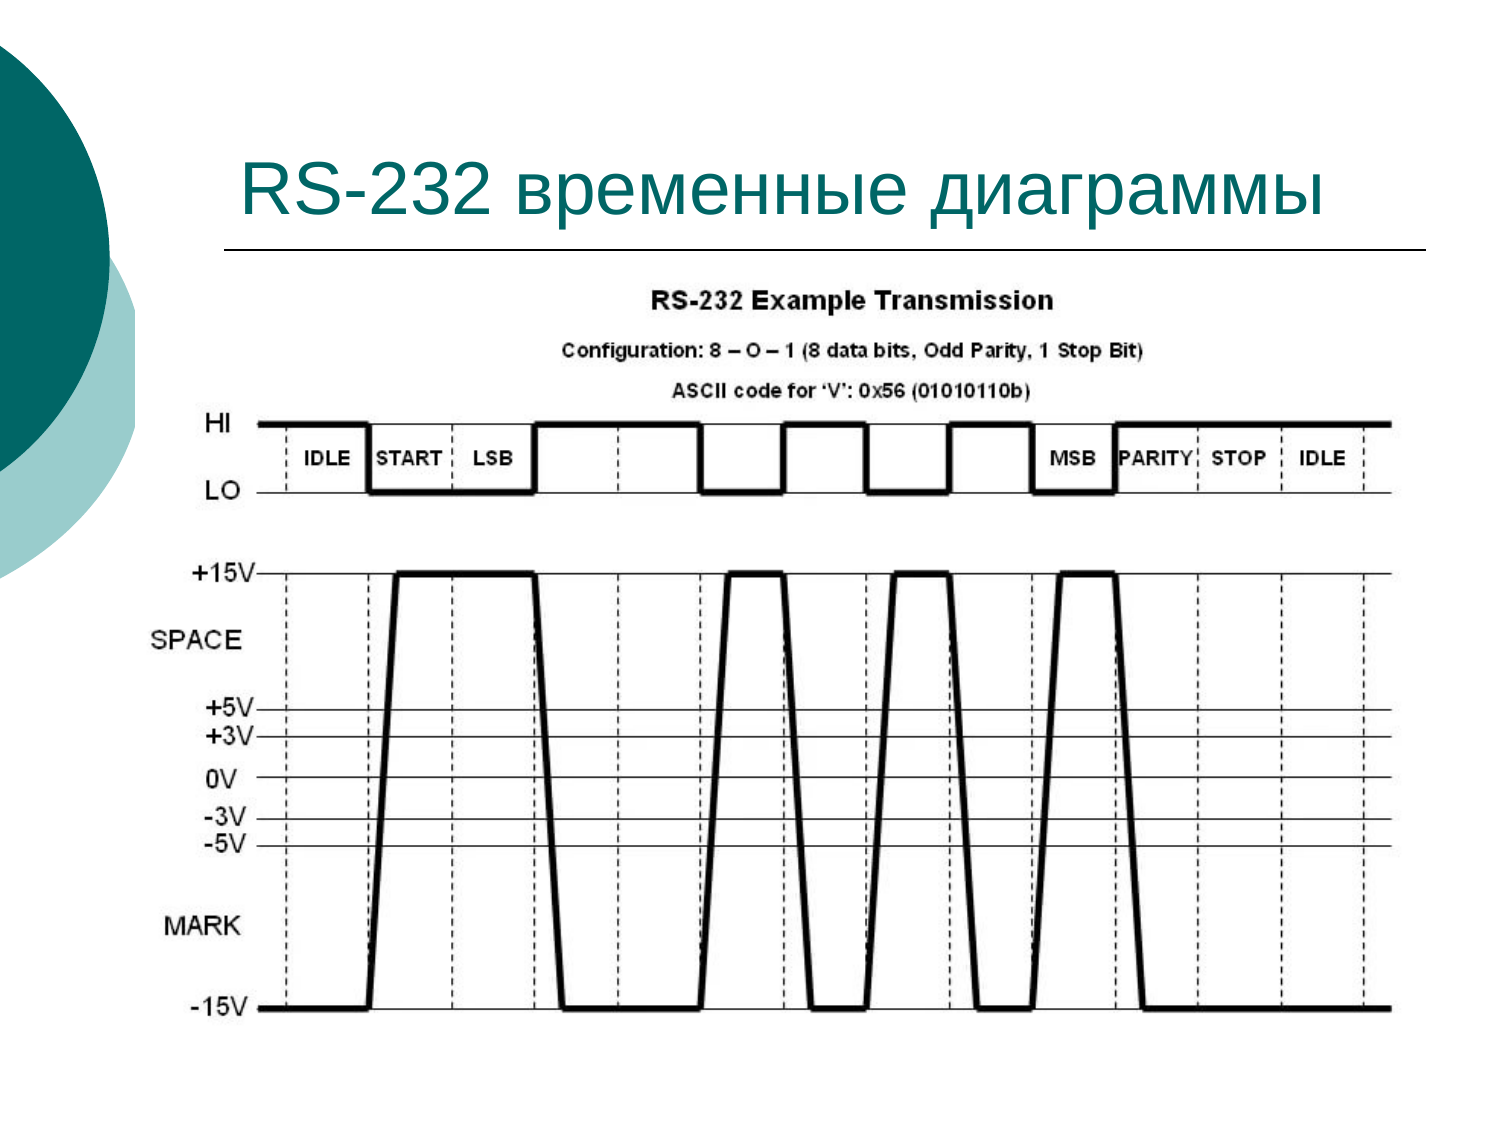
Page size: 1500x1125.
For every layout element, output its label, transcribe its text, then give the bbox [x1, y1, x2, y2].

title RS-232 временные диаграммы [224, 41, 1425, 237]
picture [135, 271, 1418, 1052]
